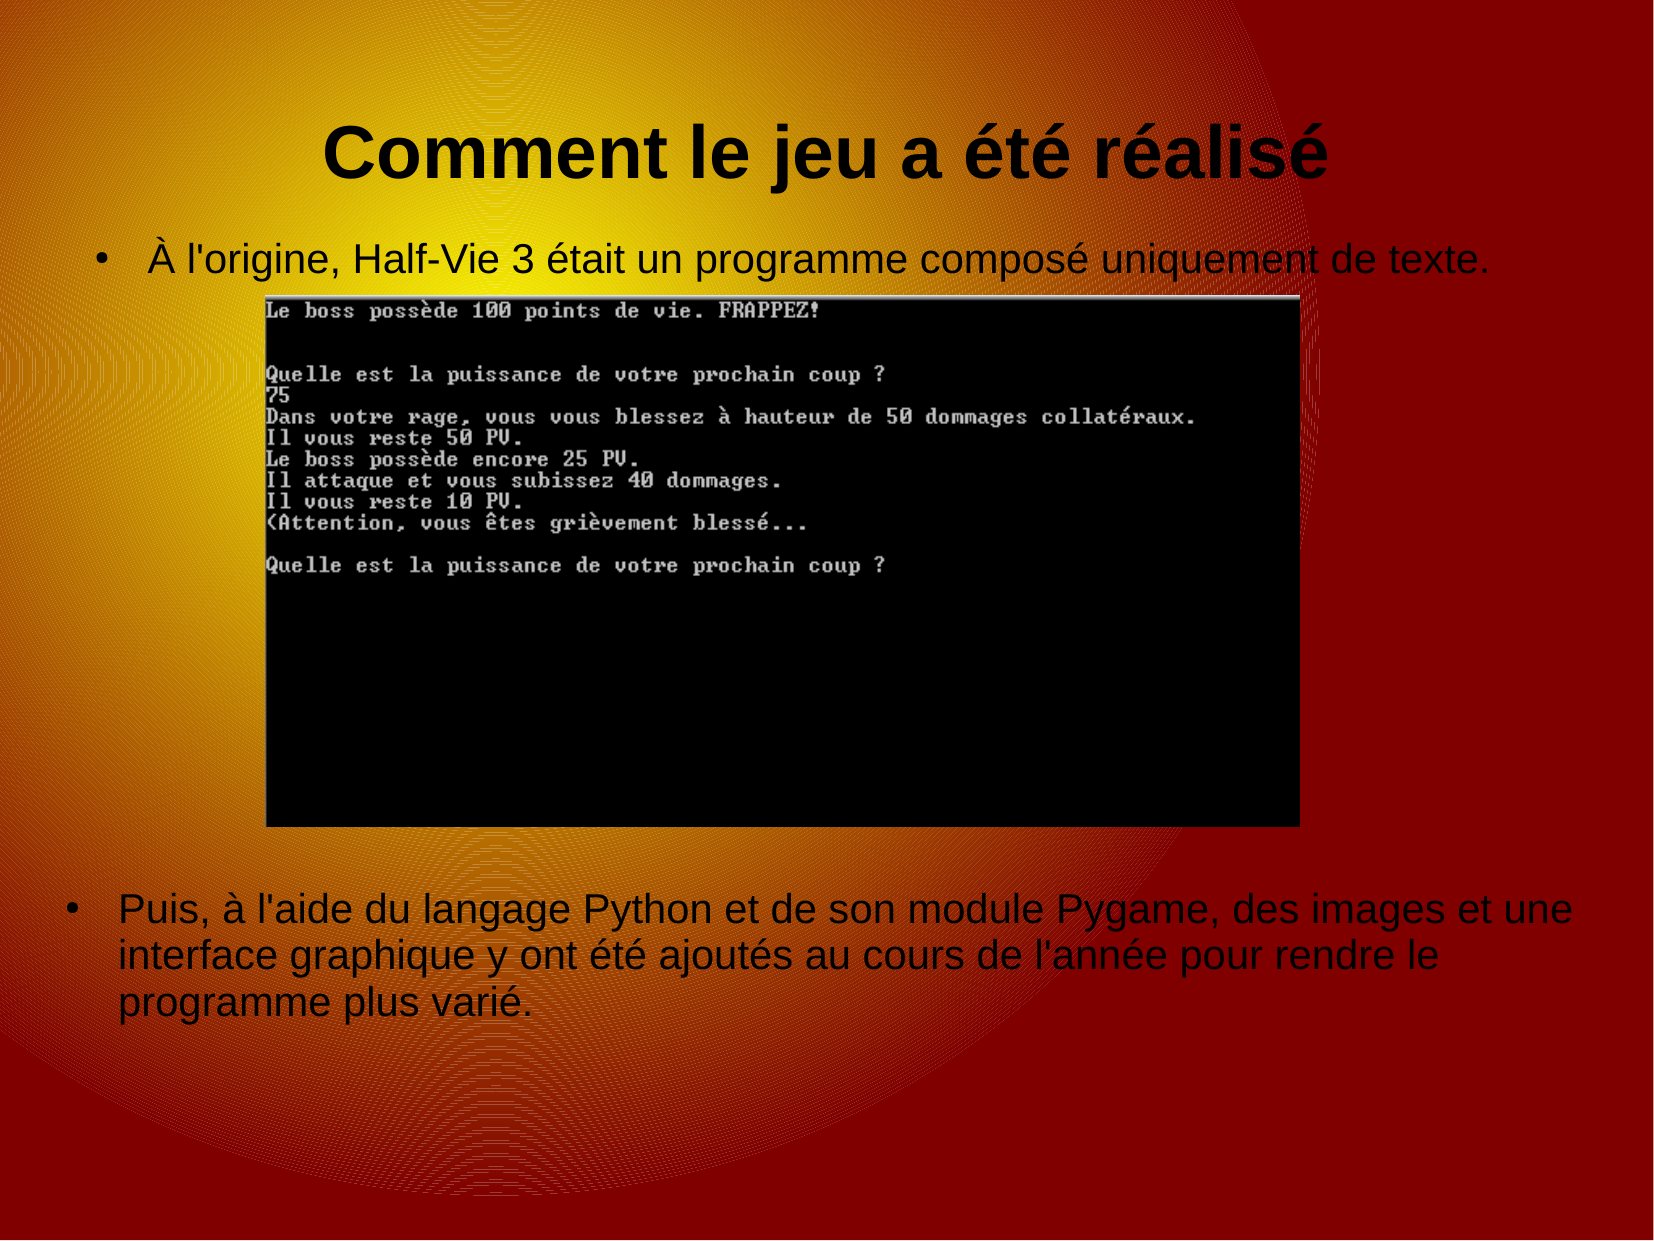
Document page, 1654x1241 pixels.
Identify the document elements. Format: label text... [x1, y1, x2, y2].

list À l'origine, Half-Vie 3 était un programme composé uniquement de texte. [76, 236, 1565, 627]
picture [265, 295, 1300, 827]
title Comment le jeu a été réalisé [82, 49, 1571, 257]
list Puis, à l'aide du langage Python et de son module Pygame, des images et une interface graphique y ont été ajoutés au cours de l'année pour rendre le programme plus varié. [47, 885, 1595, 1063]
